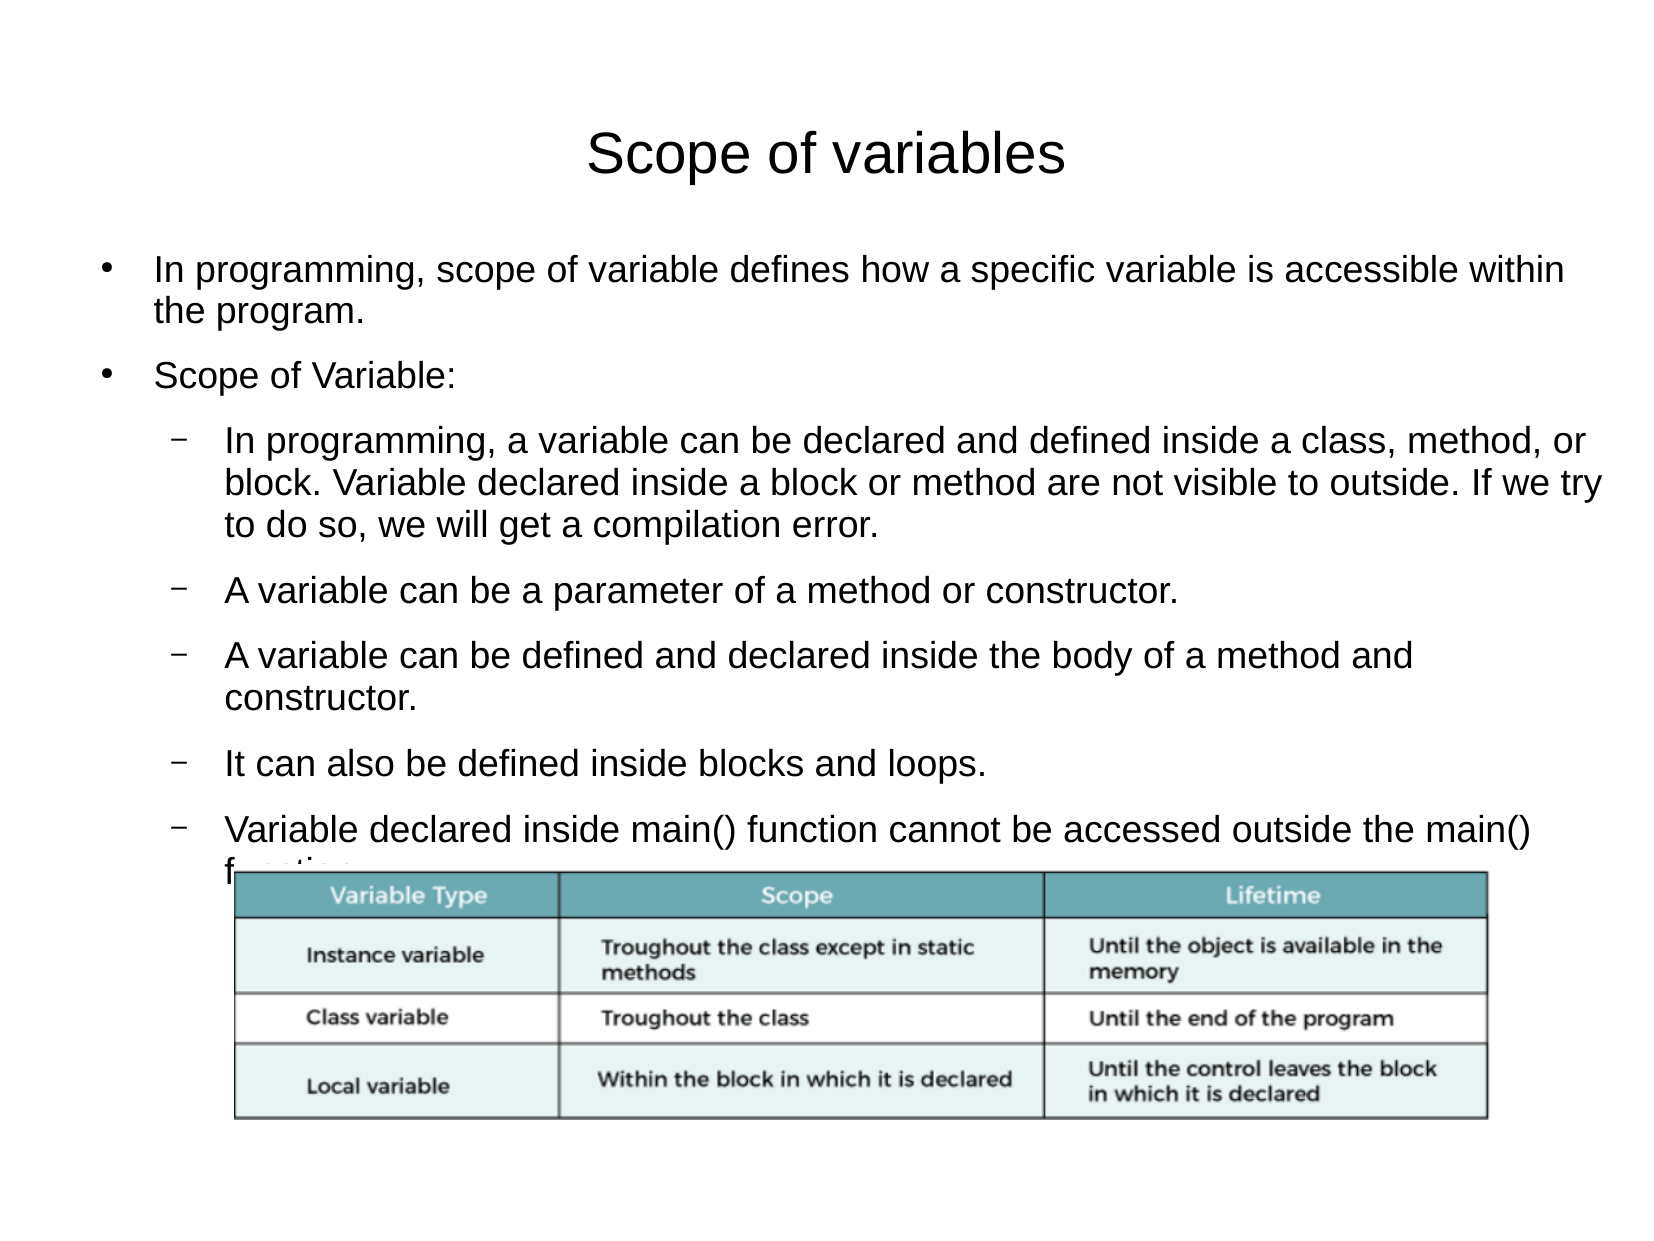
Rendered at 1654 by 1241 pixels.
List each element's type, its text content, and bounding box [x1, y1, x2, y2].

picture [234, 864, 1492, 1120]
list In programming, scope of variable defines how a specific variable is accessible within the program. Scope of Variable: In programming, a variable can be declared and defined inside a class, method, or block. Variable declared inside a block or method are not visible to outside. If we try to do so, we will get a compilation error. A variable can be a parameter of a method or constructor. A variable can be defined and declared inside the body of a method and constructor. It can also be defined inside blocks and loops. Variable declared inside main() function cannot be accessed outside the main() function [82, 248, 1619, 1104]
title Scope of variables [82, 49, 1571, 248]
